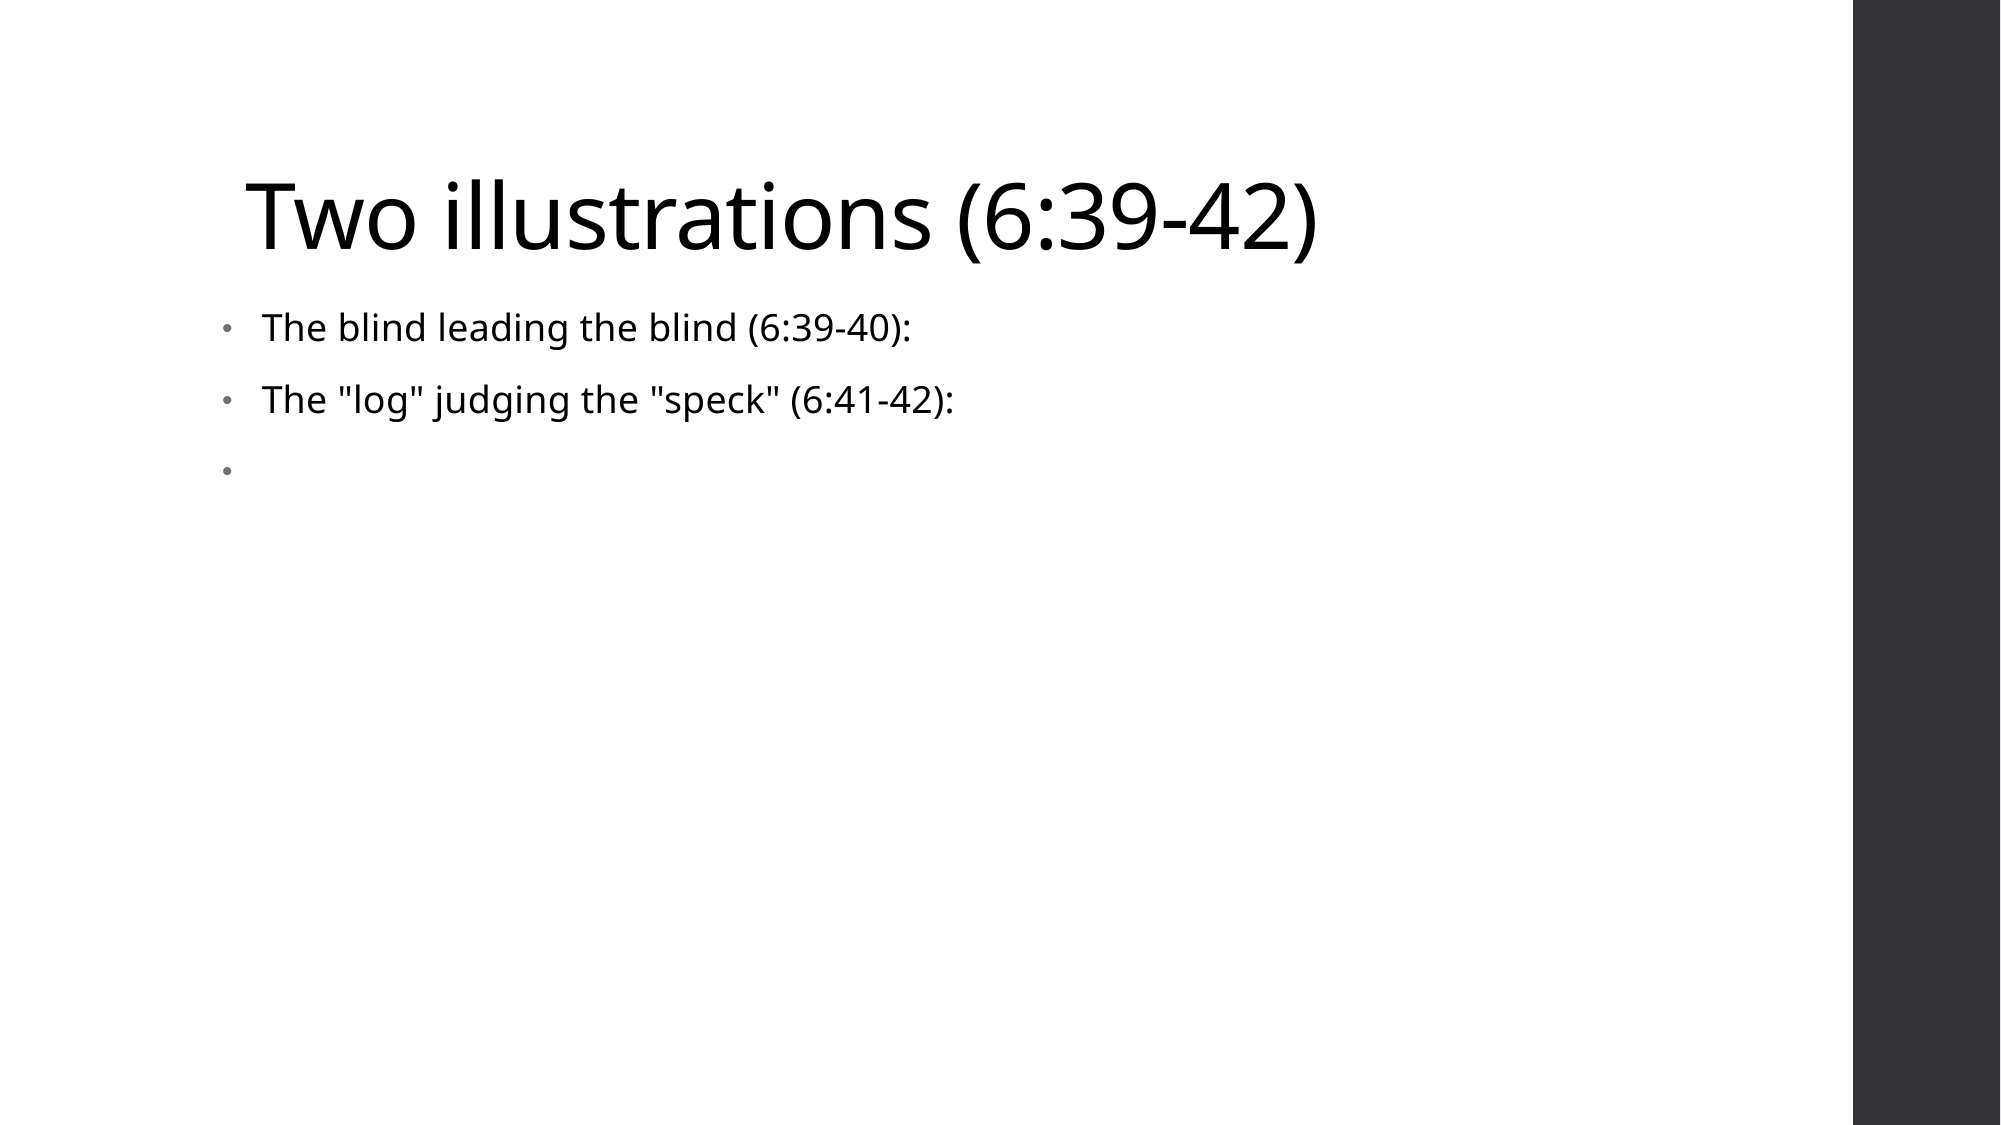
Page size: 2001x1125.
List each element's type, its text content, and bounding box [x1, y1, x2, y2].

list The blind leading the blind (6:39-40): The "log" judging the "speck" (6:41-42): [206, 299, 1617, 1014]
title Two illustrations (6:39-42) [206, 60, 1797, 278]
